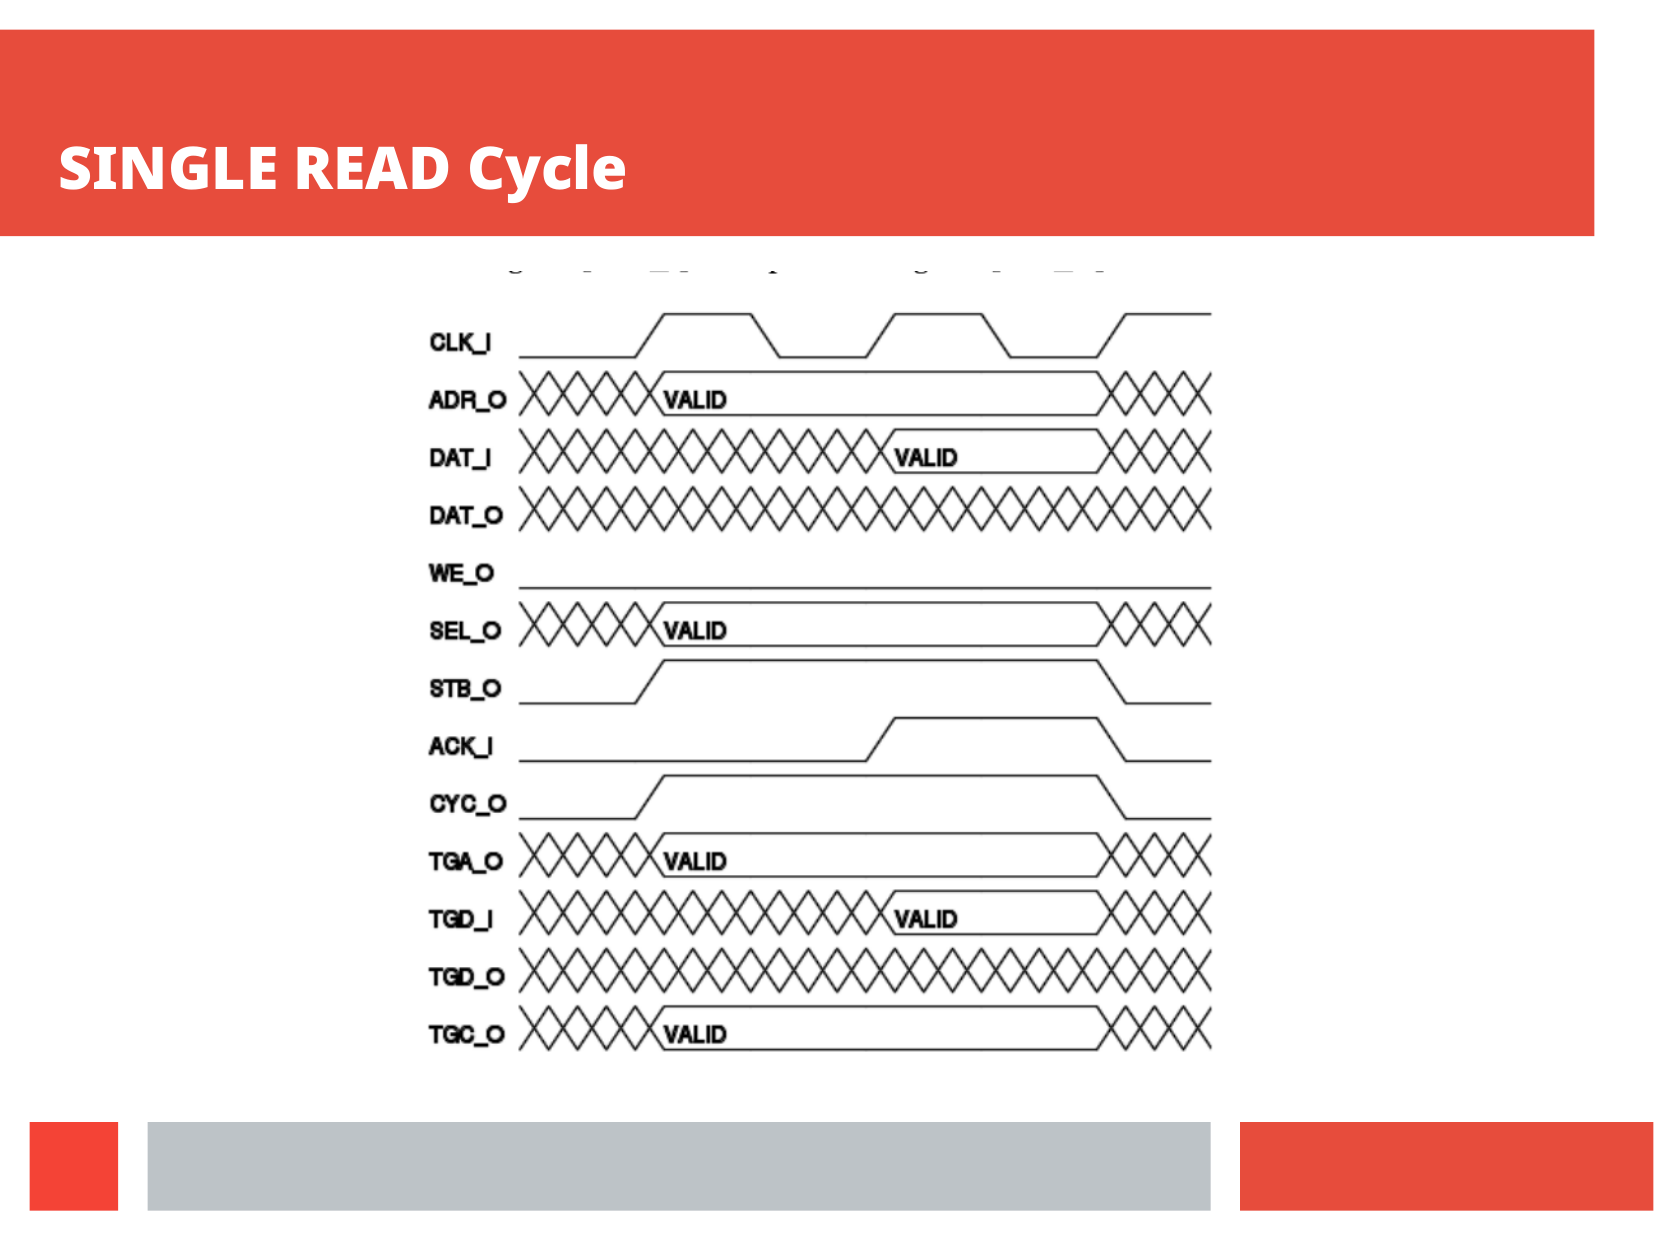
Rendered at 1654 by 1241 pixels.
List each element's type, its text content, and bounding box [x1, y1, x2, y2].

title SINGLE READ Cycle [59, 59, 1595, 207]
picture [336, 271, 1258, 1052]
